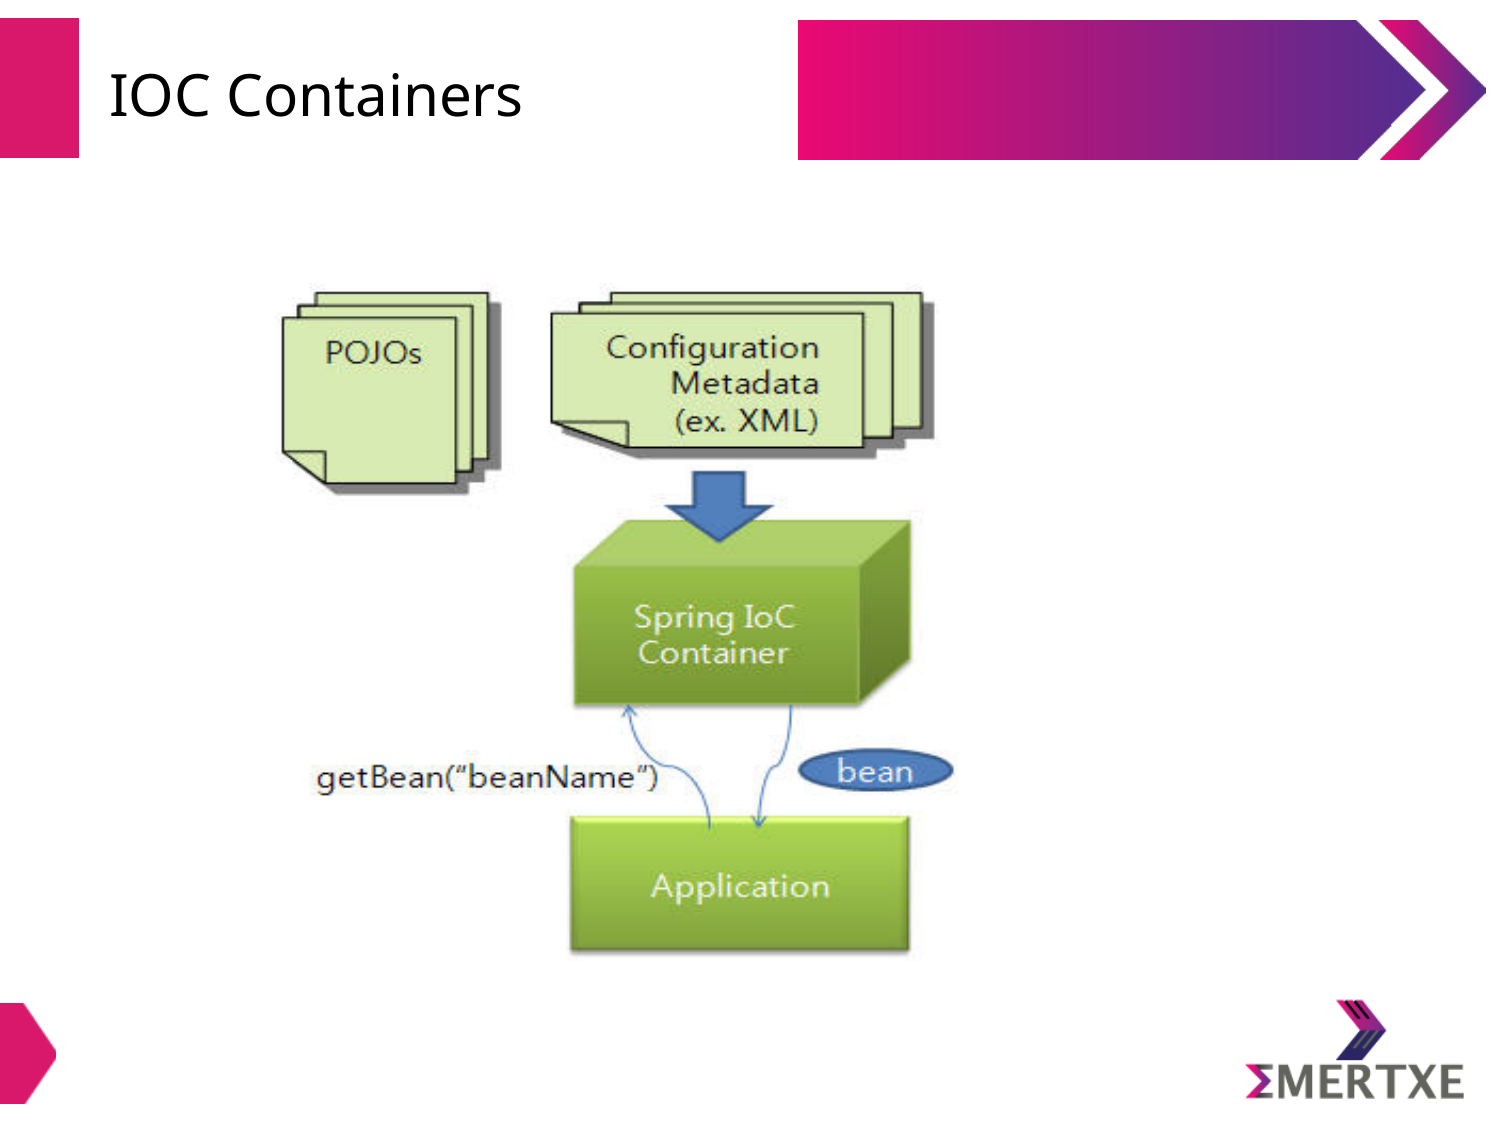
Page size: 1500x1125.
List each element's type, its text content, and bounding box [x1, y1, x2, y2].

text_box IOC Containers [94, 47, 792, 131]
picture [259, 283, 969, 969]
picture [1245, 996, 1465, 1099]
picture [798, 20, 1486, 160]
